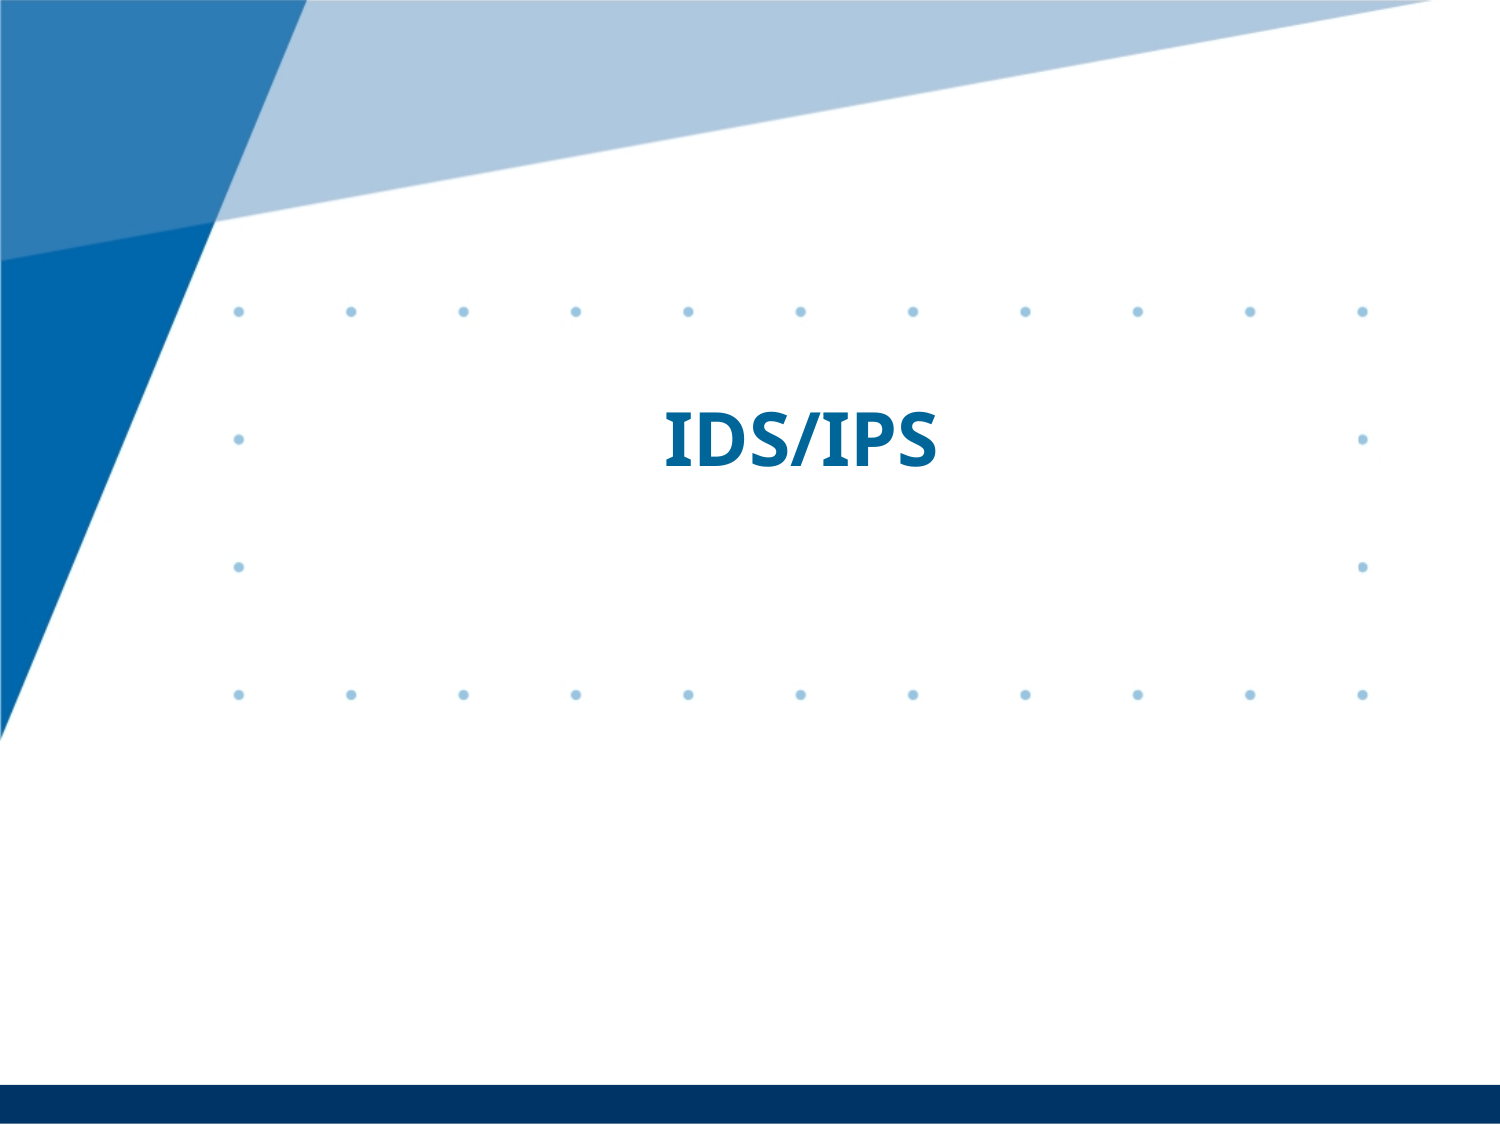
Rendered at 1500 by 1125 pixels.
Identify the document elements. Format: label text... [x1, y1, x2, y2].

title IDS/IPS [245, 378, 1359, 621]
picture [0, 0, 1500, 842]
